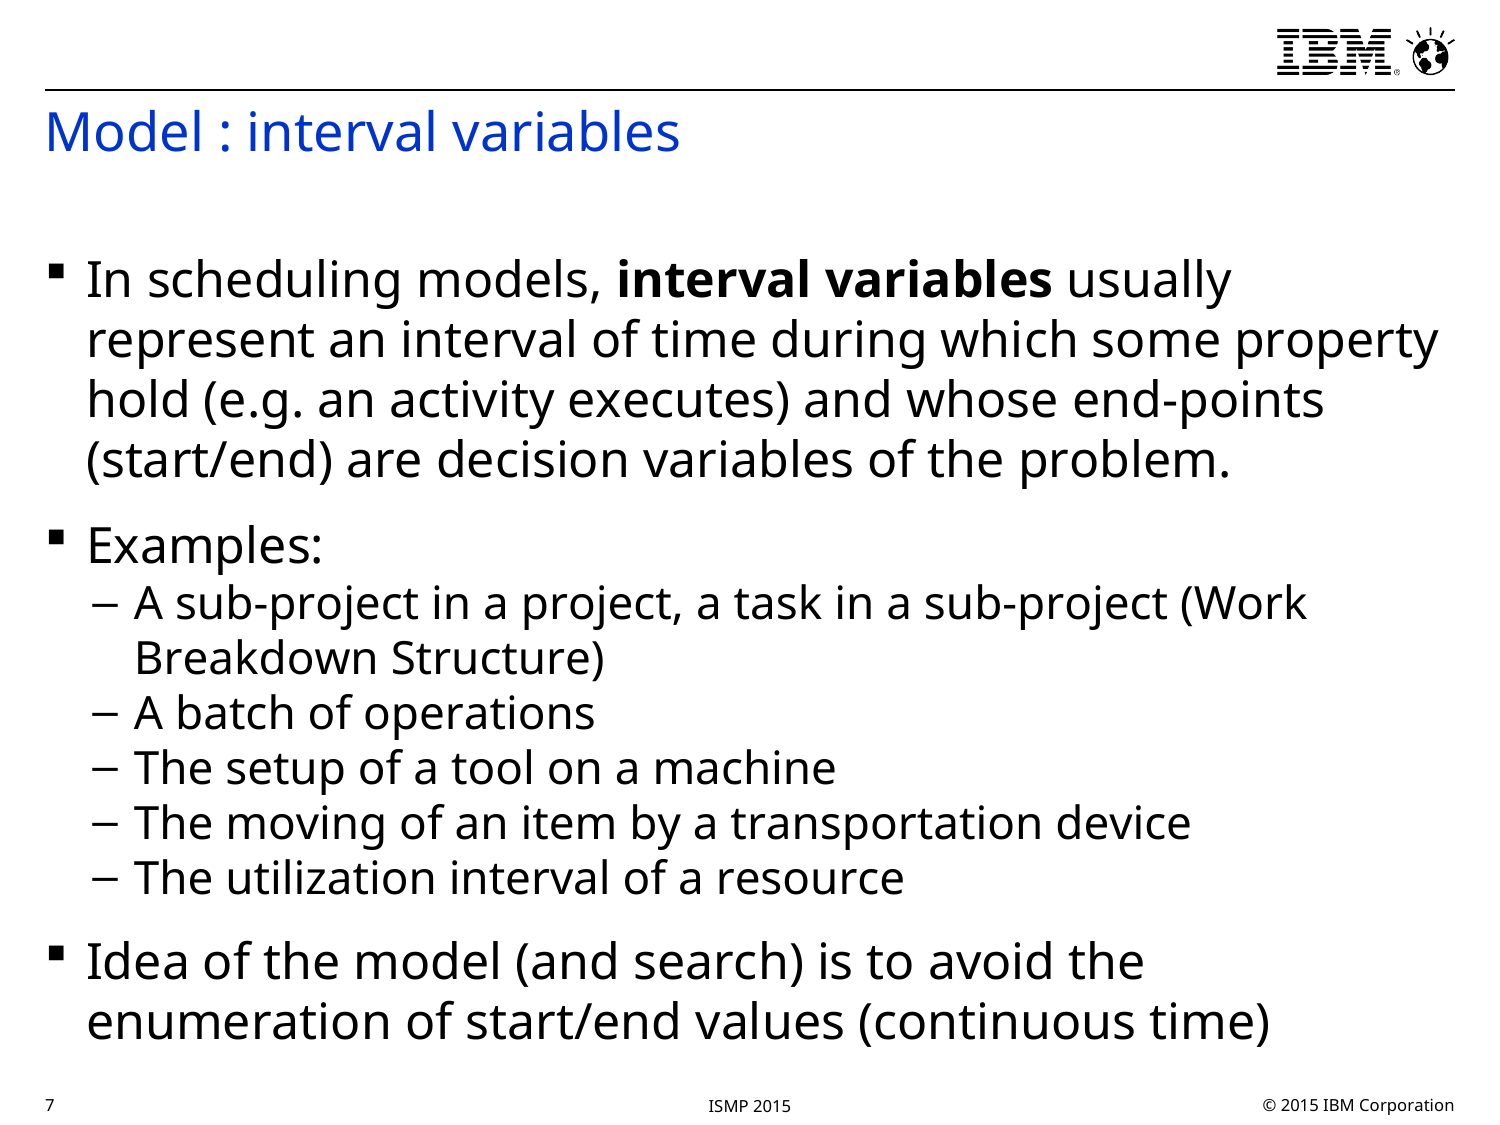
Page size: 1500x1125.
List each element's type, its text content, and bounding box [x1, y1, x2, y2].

list In scheduling models, interval variables usually represent an interval of time during which some property hold (e.g. an activity executes) and whose end-points (start/end) are decision variables of the problem. Examples: A sub-project in a project, a task in a sub-project (Work Breakdown Structure) A batch of operations The setup of a tool on a machine The moving of an item by a transportation device The utilization interval of a resource Idea of the model (and search) is to avoid the enumeration of start/end values (continuous time) [29, 239, 1455, 1066]
picture [1260, 10, 1468, 90]
title Model : interval variables [29, 97, 1455, 203]
